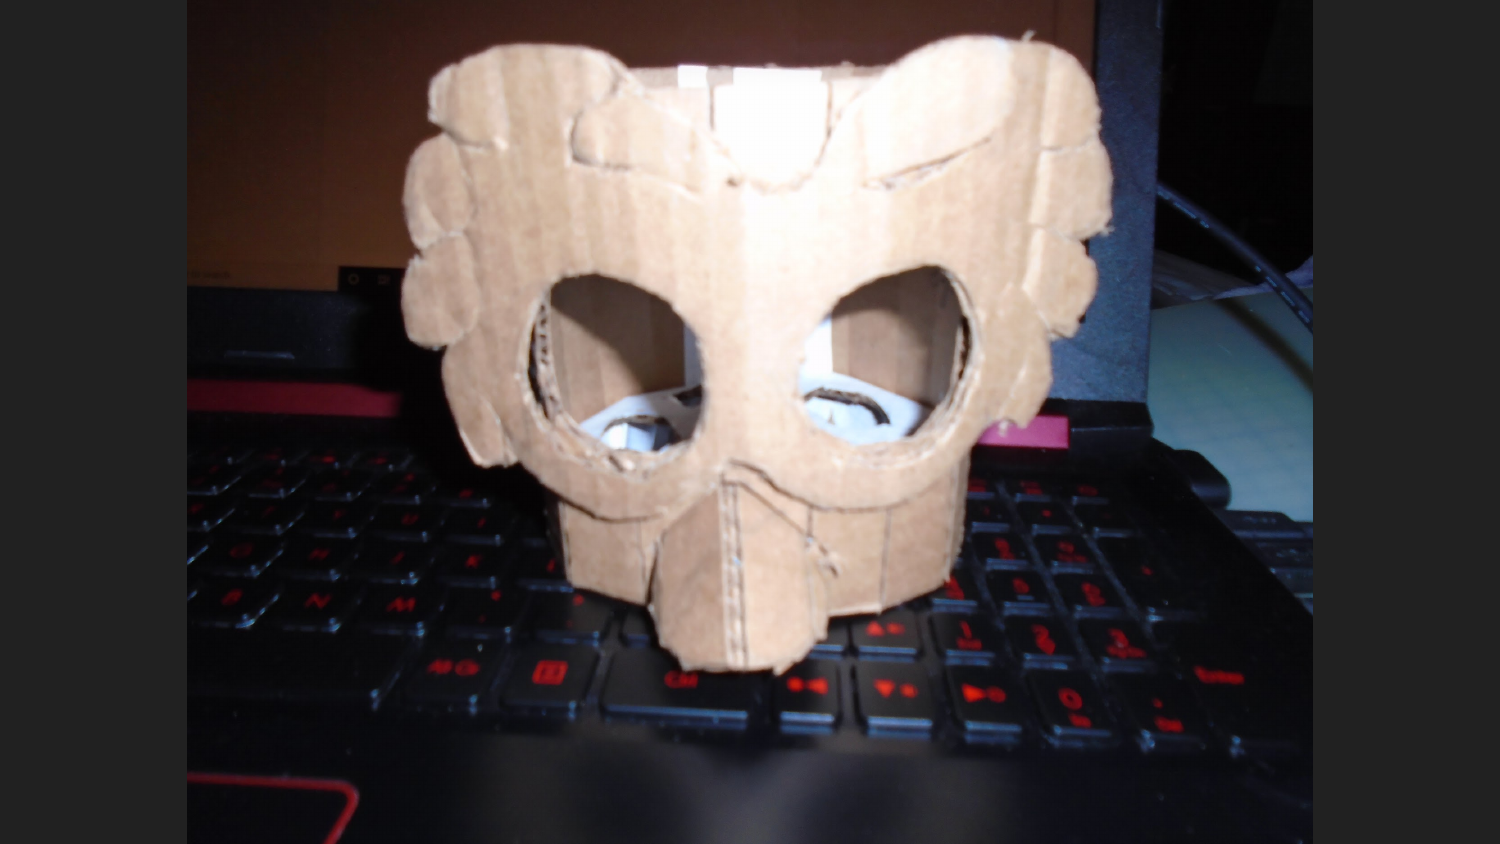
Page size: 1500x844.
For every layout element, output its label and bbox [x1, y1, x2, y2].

picture [187, 0, 1313, 844]
